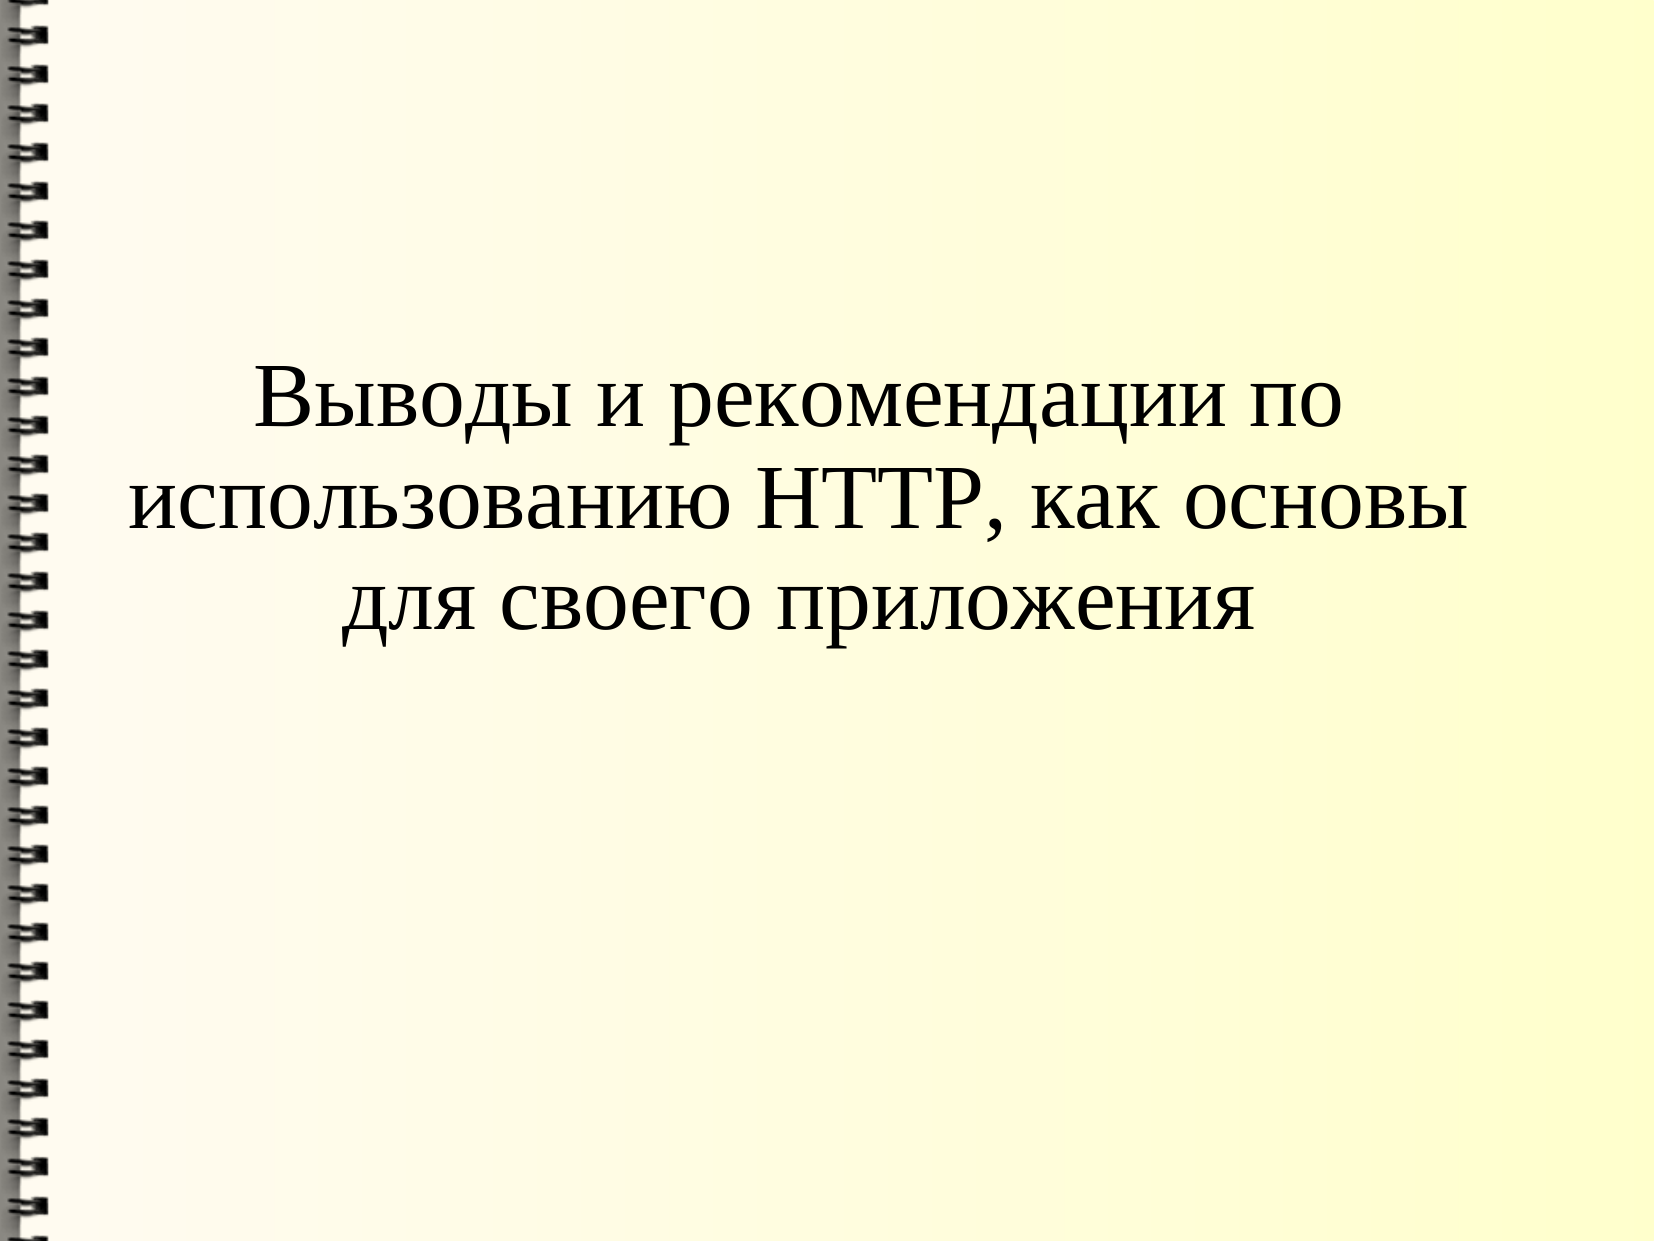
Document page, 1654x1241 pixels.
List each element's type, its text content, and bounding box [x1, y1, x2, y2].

title Выводы и рекомендации по использованию HTTP, как основы для своего приложения [93, 345, 1506, 650]
picture [0, 0, 1654, 1241]
